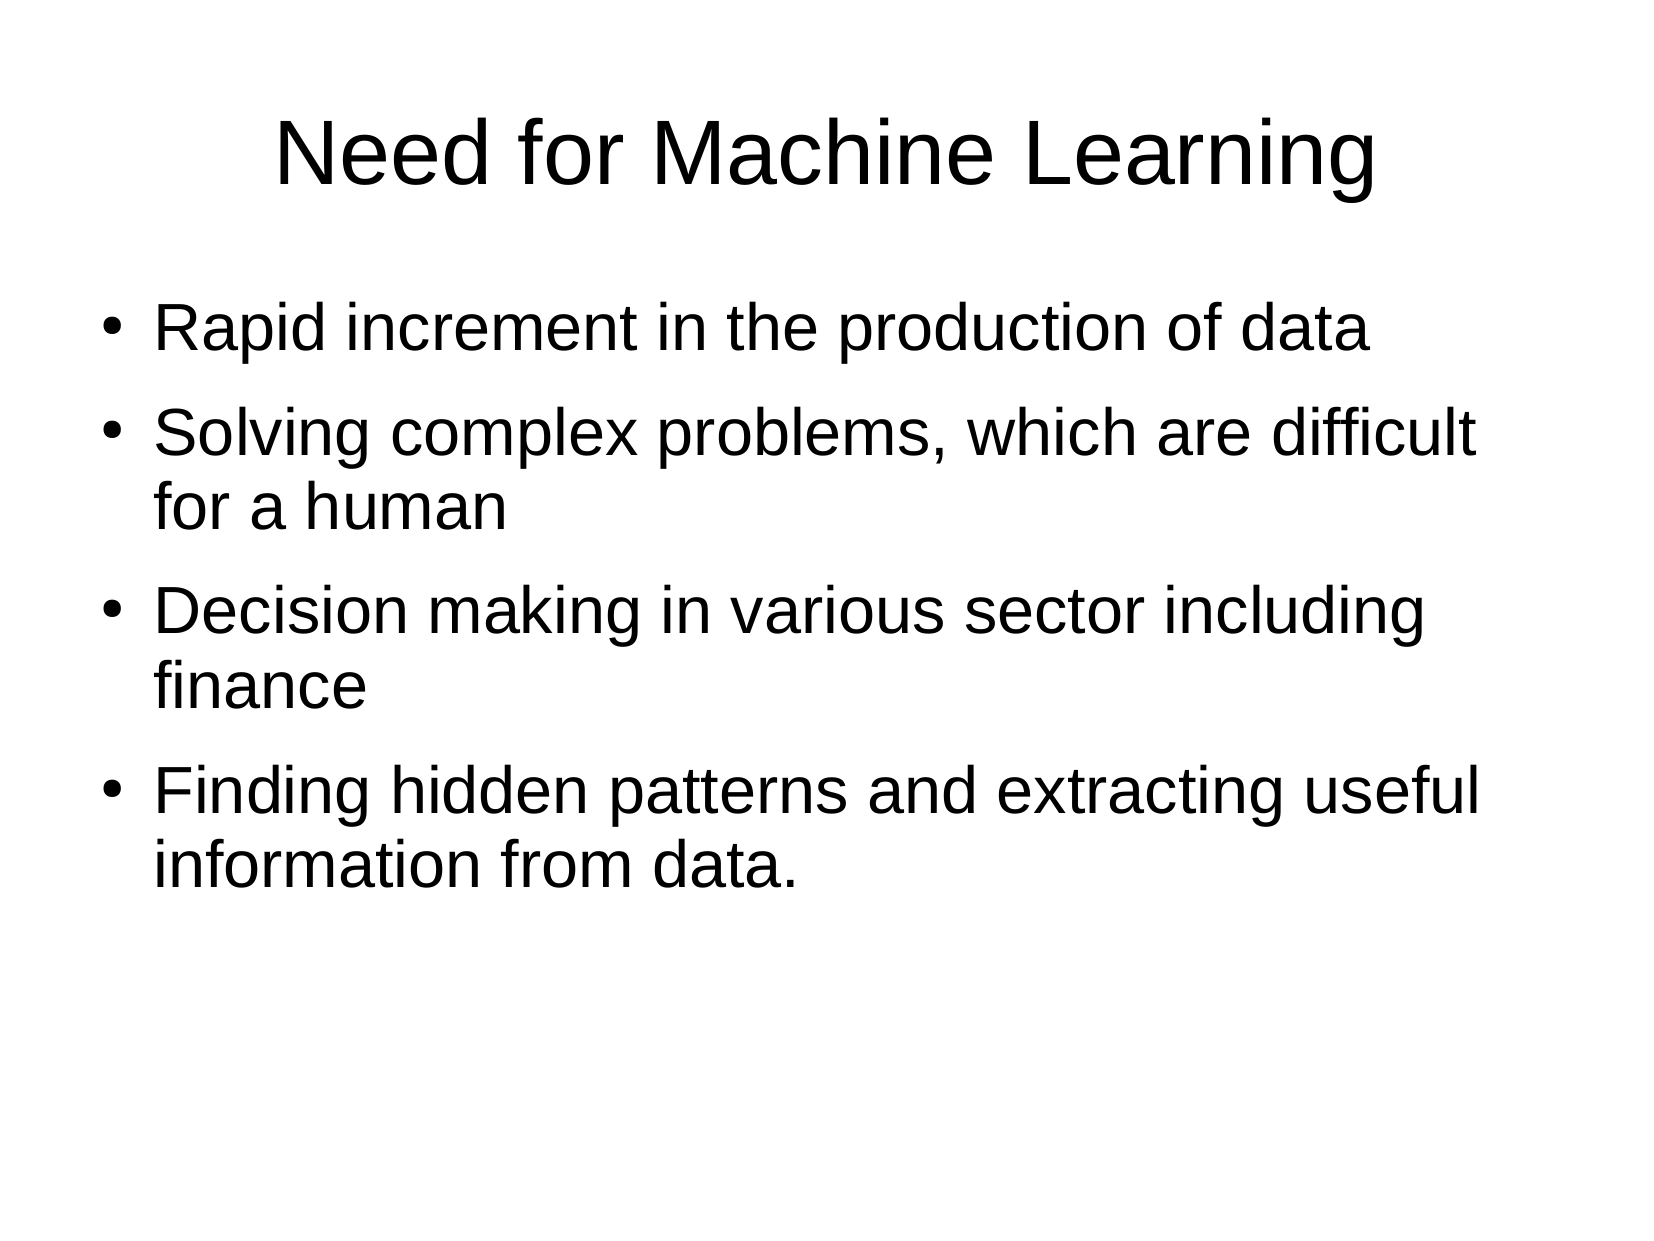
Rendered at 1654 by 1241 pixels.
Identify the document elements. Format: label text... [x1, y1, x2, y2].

list Rapid increment in the production of data Solving complex problems, which are difficult for a human Decision making in various sector including finance Finding hidden patterns and extracting useful information from data. [82, 290, 1571, 1010]
title Need for Machine Learning [82, 49, 1571, 257]
